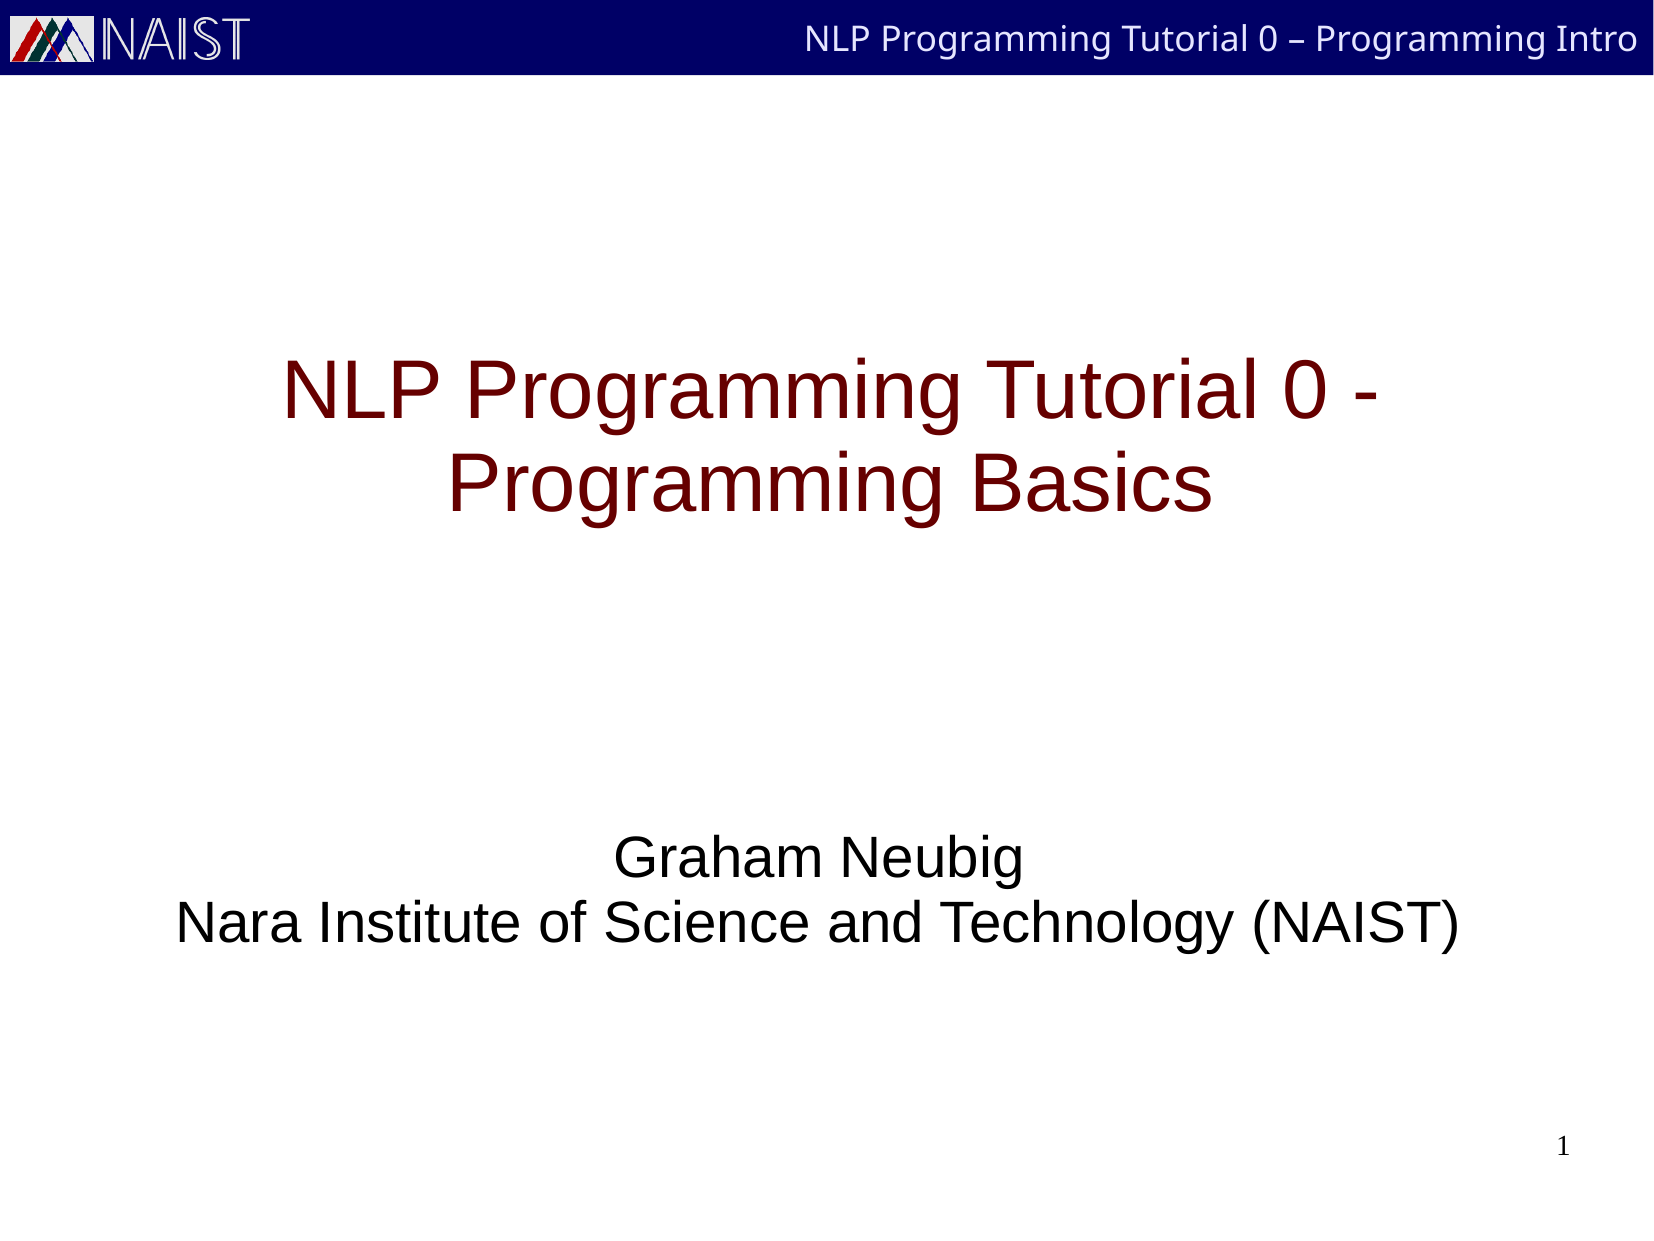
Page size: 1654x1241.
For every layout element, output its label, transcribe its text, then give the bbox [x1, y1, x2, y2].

subtitle Graham Neubig Nara Institute of Science and Technology (NAIST) [75, 780, 1564, 999]
picture [102, 17, 251, 60]
title NLP Programming Tutorial 0 - Programming Basics [86, 339, 1576, 533]
picture [10, 16, 94, 62]
